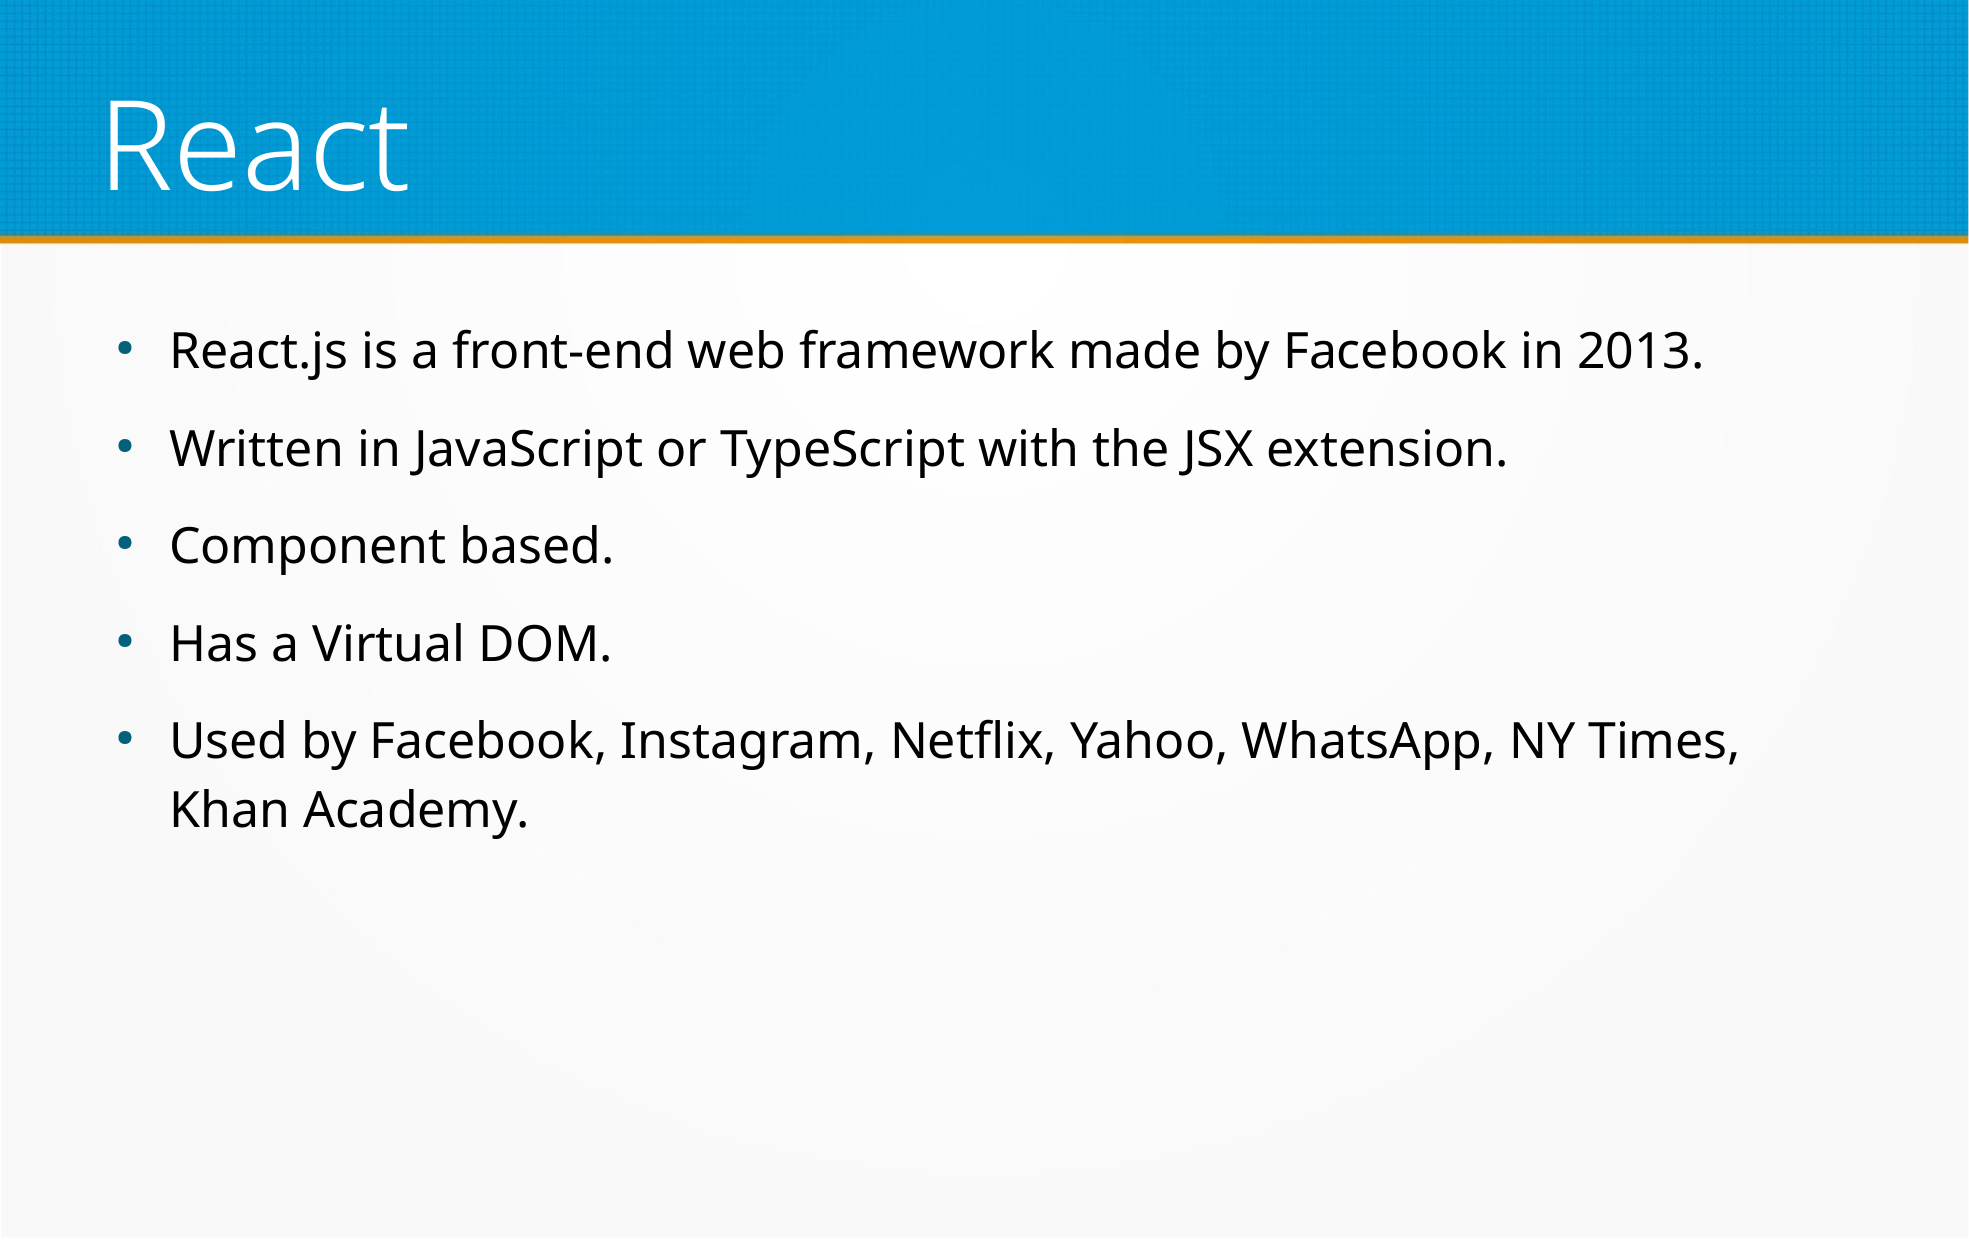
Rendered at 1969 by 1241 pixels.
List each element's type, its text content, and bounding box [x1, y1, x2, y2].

list React.js is a front-end web framework made by Facebook in 2013. Written in JavaScript or TypeScript with the JSX extension. Component based. Has a Virtual DOM. Used by Facebook, Instagram, Netflix, Yahoo, WhatsApp, NY Times, Khan Academy. [98, 315, 1861, 1081]
picture [0, 233, 1969, 1241]
title React [98, 19, 1870, 227]
